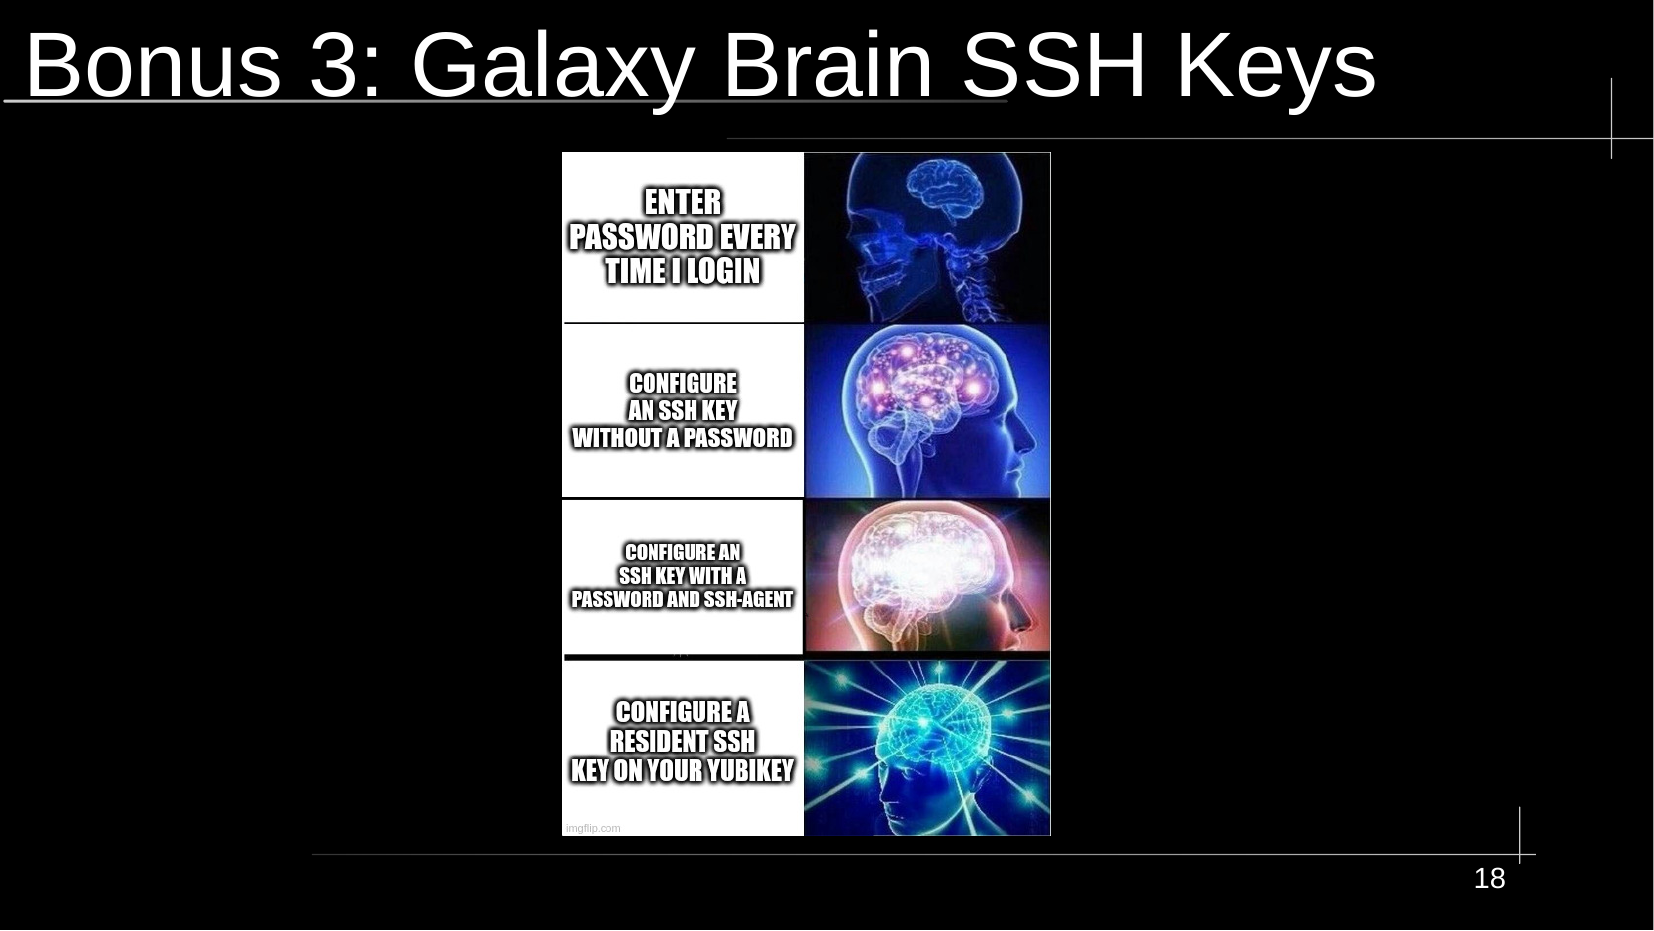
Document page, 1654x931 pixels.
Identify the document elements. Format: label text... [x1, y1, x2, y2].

picture [562, 152, 1051, 836]
title Bonus 3: Galaxy Brain SSH Keys [23, 11, 1589, 119]
